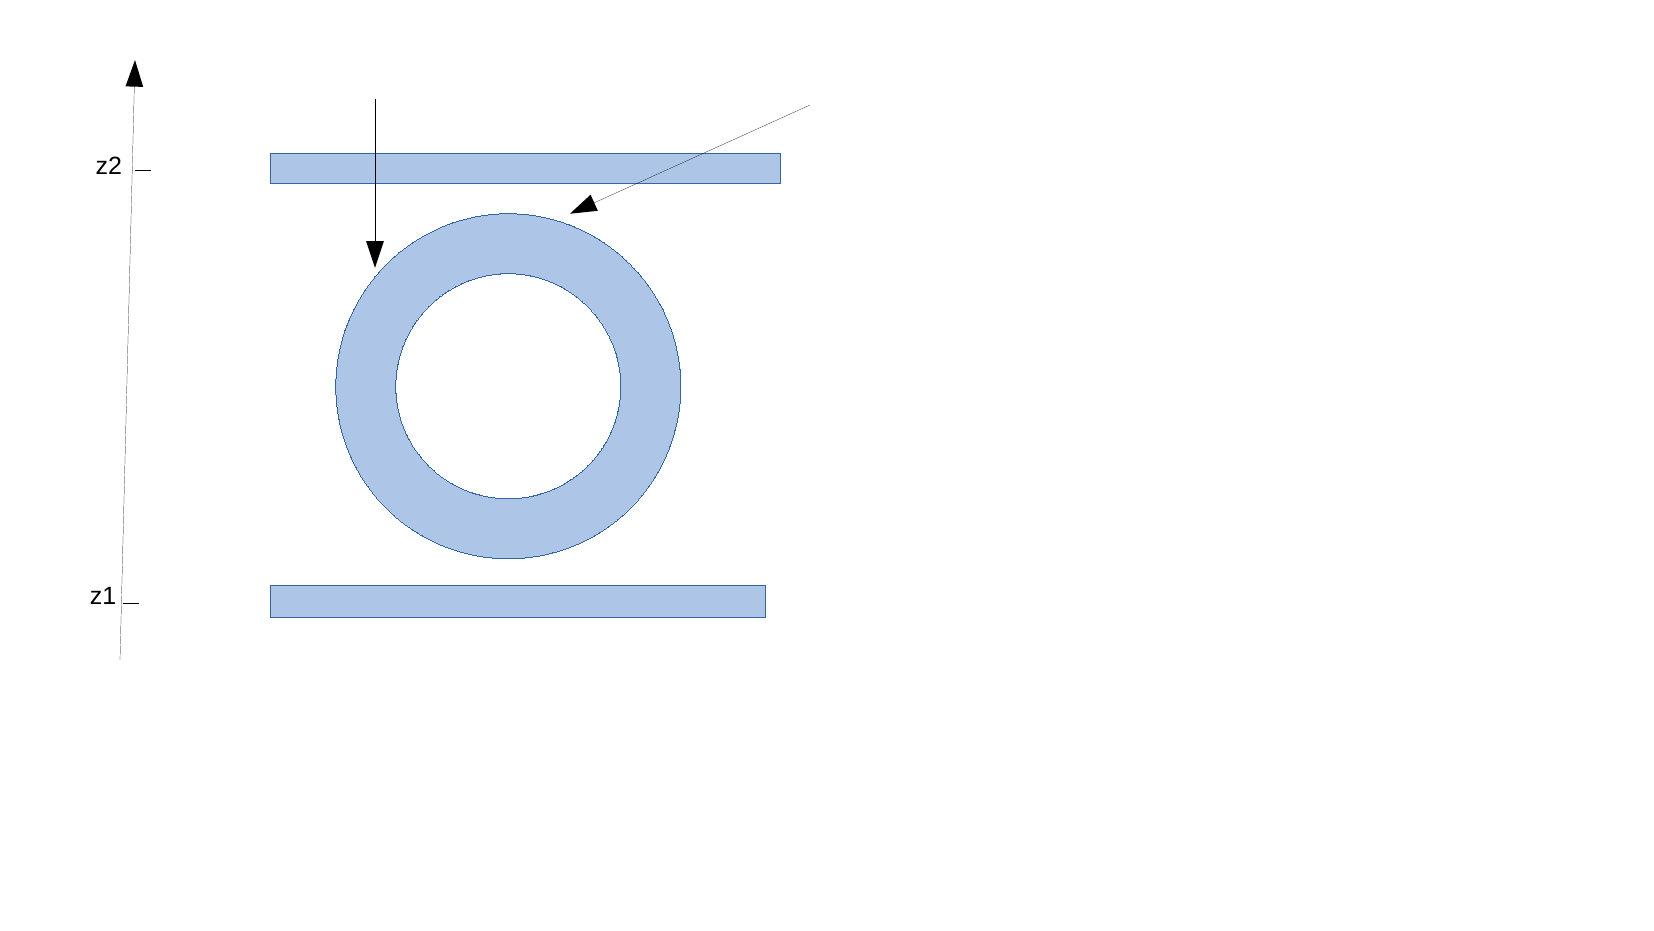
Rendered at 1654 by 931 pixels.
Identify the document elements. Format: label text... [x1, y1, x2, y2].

text_box [335, 213, 681, 559]
text_box [270, 585, 766, 618]
text_box z2 [80, 144, 156, 244]
text_box [376, 153, 701, 184]
text_box [639, 153, 781, 184]
text_box [270, 153, 375, 184]
text_box z1 [75, 574, 151, 673]
